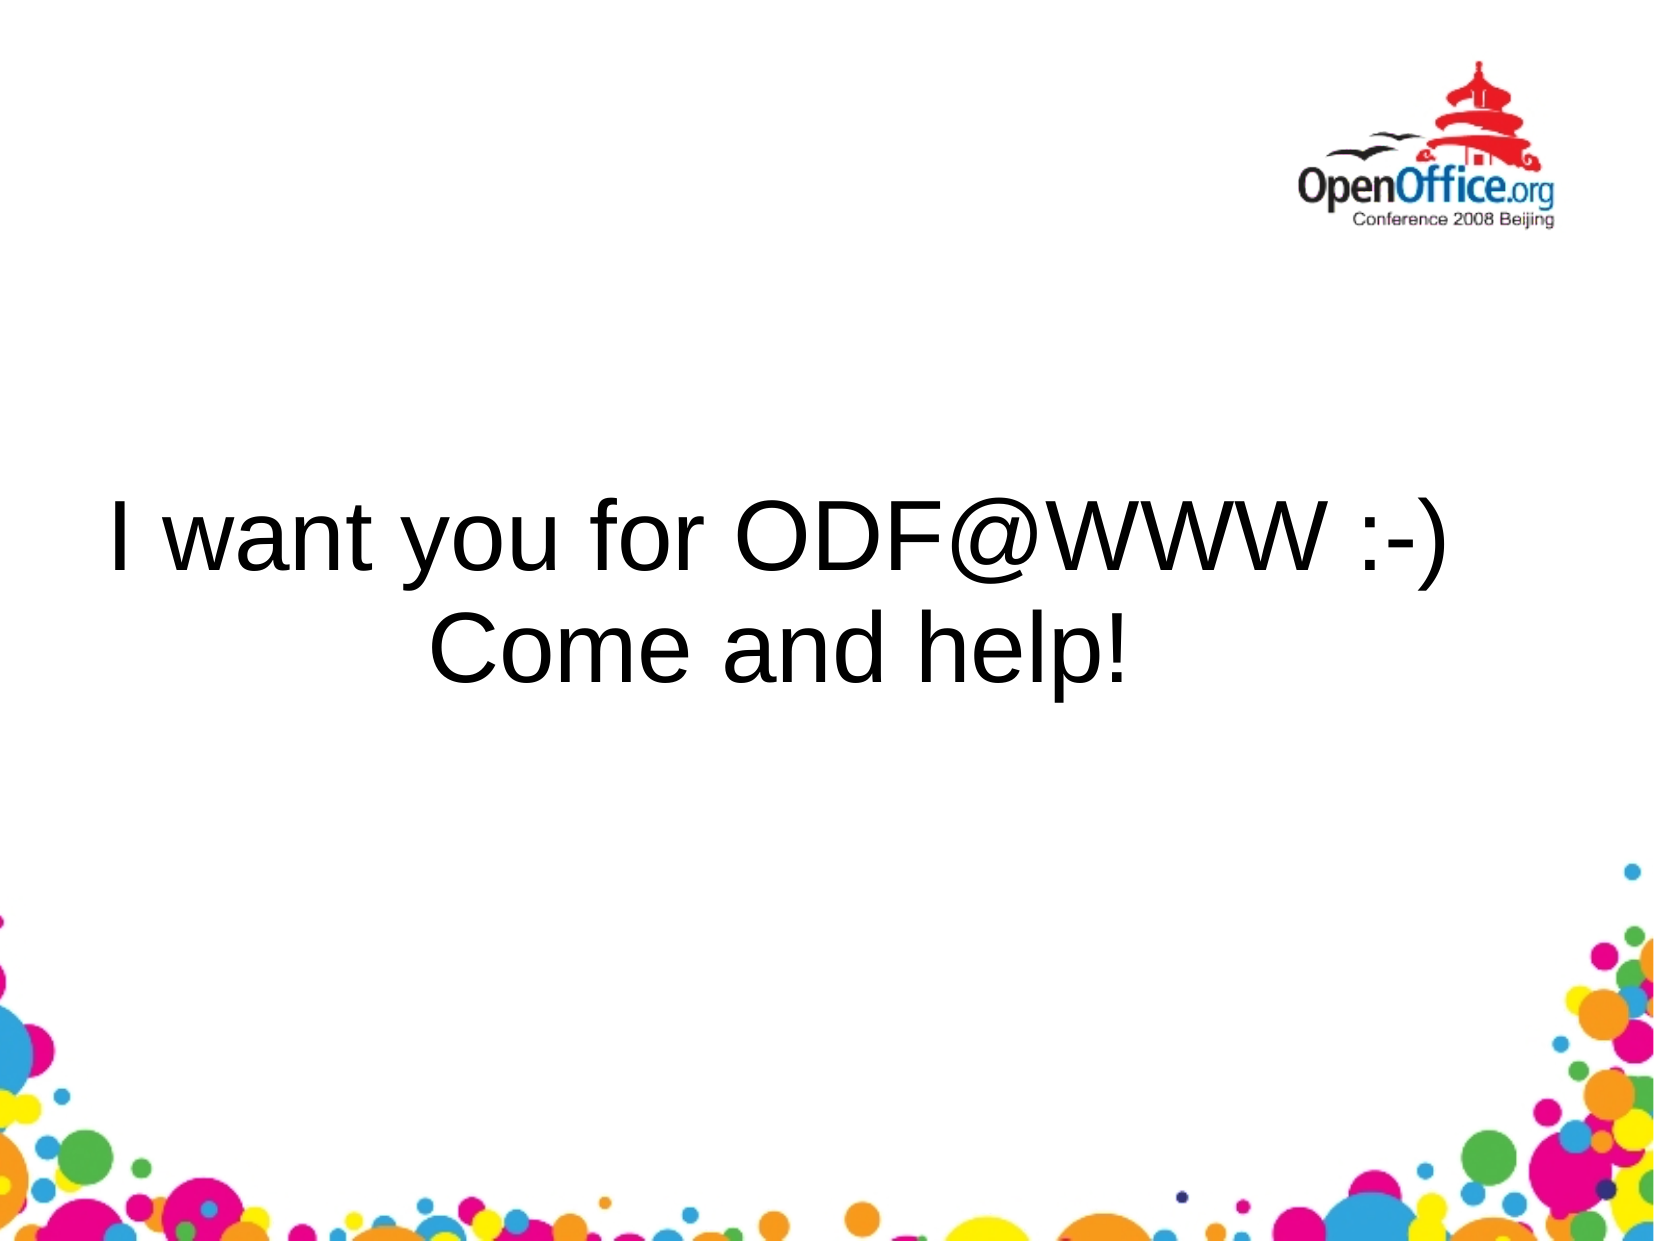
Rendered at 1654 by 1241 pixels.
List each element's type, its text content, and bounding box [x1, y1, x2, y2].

picture [0, 810, 1654, 1241]
picture [1285, 51, 1569, 250]
title I want you for ODF@WWW :-) Come and help! [82, 415, 1477, 768]
